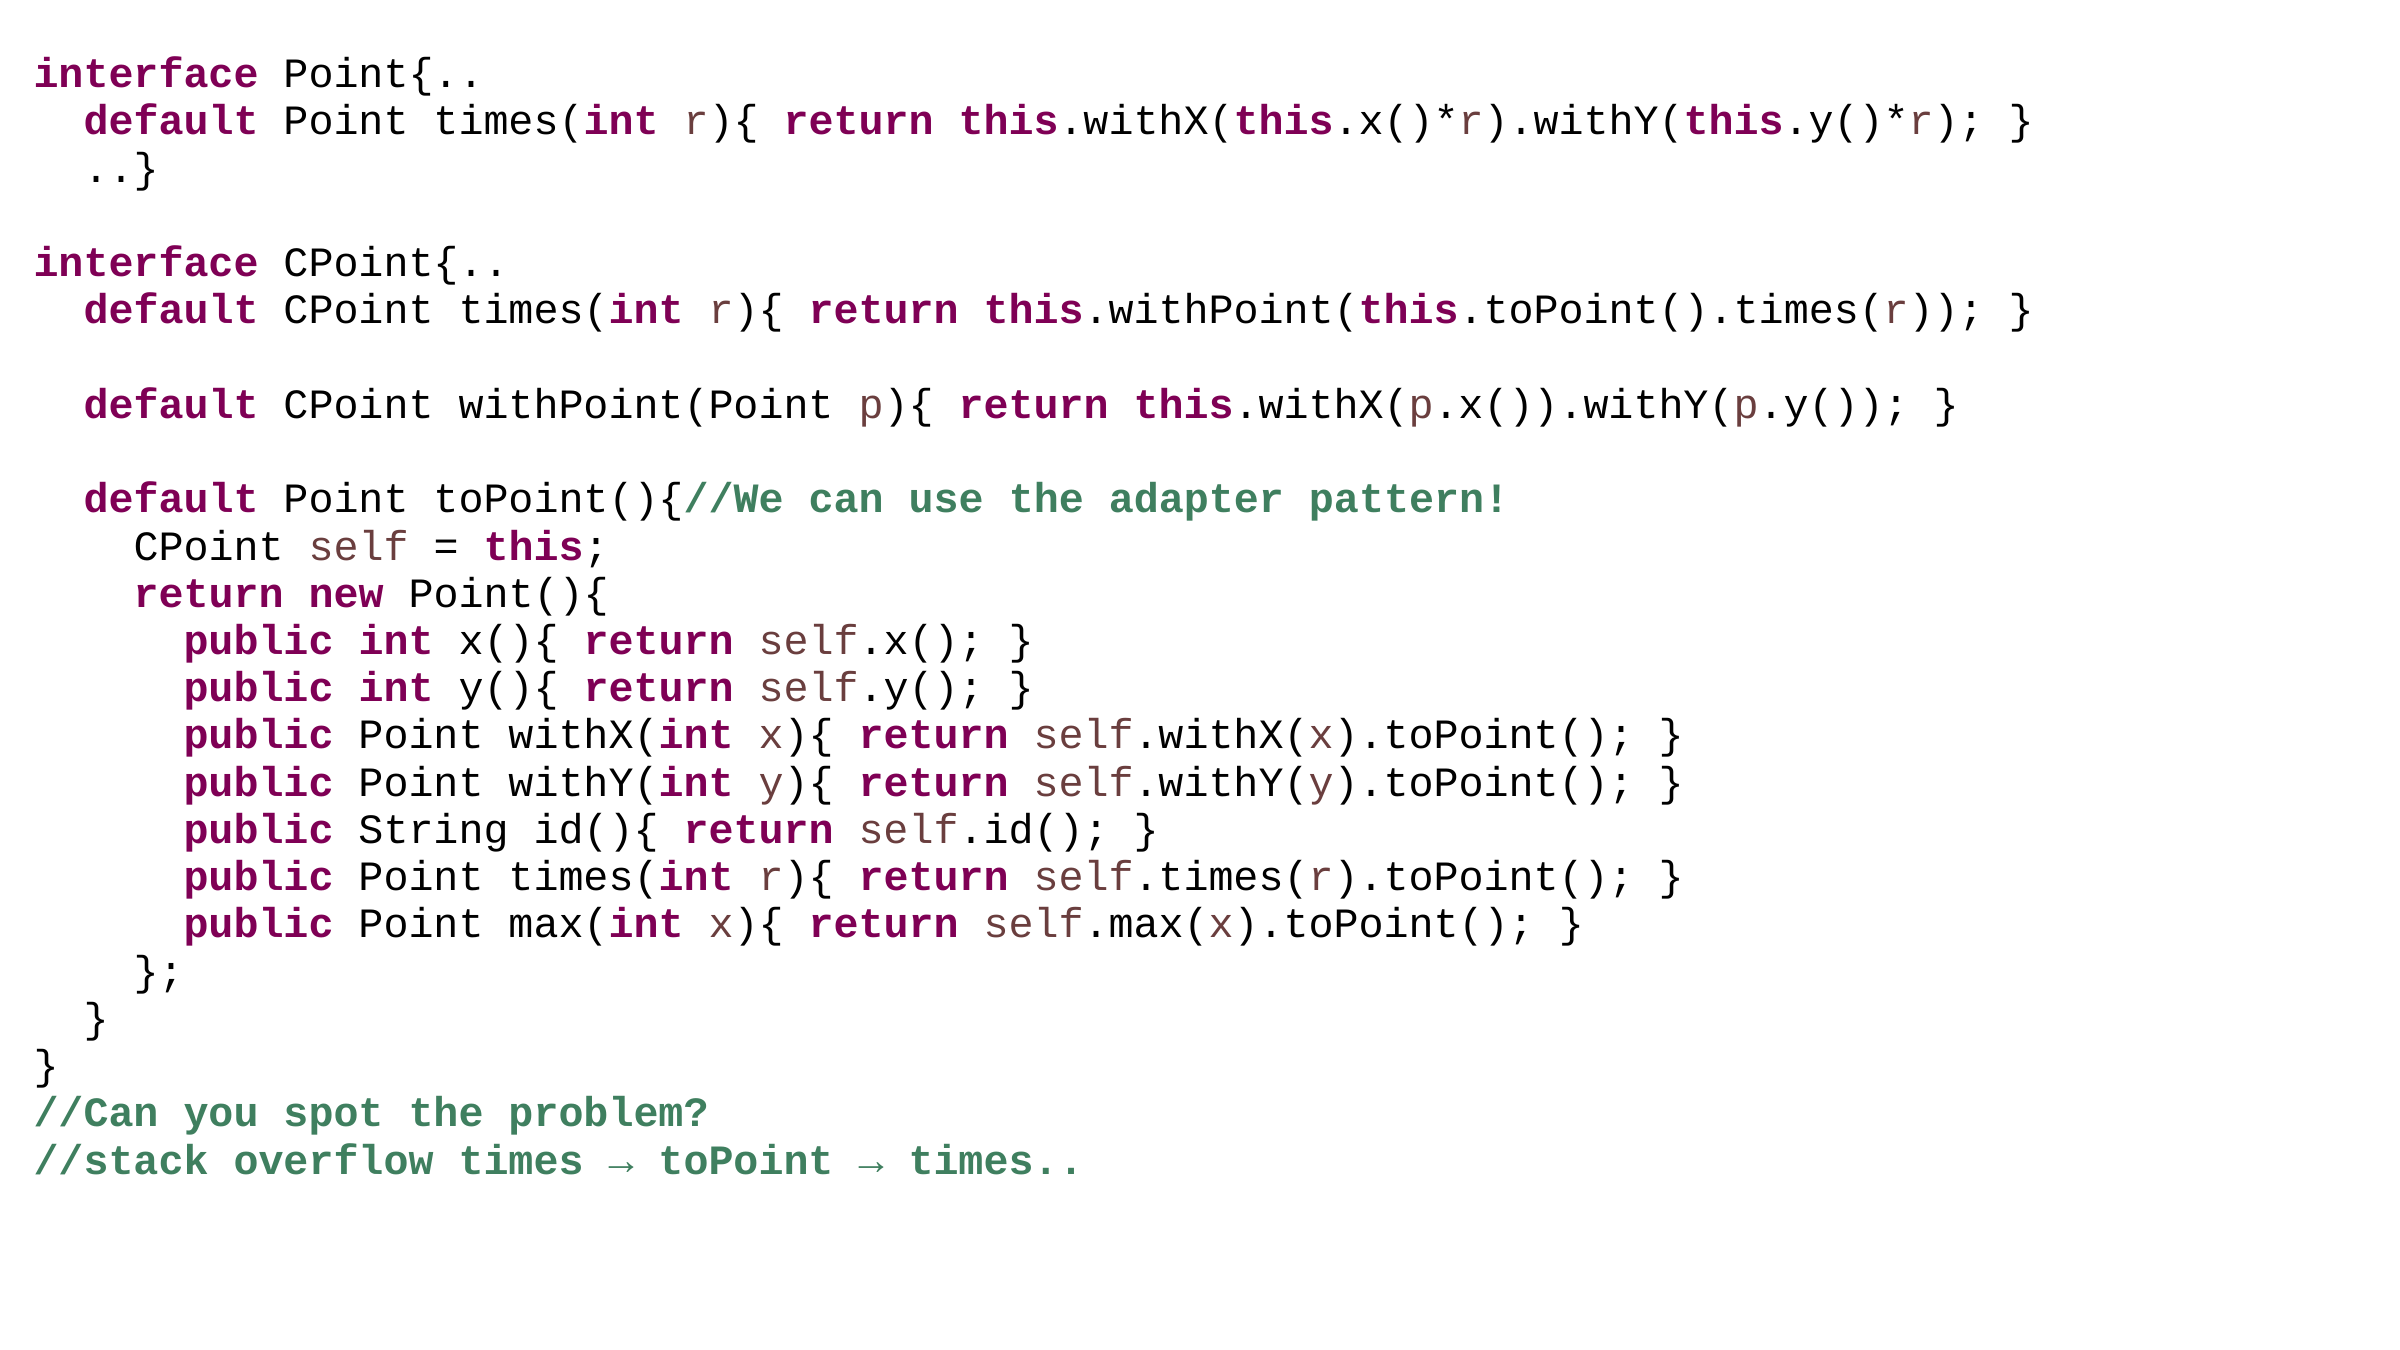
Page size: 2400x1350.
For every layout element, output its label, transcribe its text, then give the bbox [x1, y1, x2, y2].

text_box interface Point{.. default Point times(int r){ return this.withX(this.x()*r).withY(this.y()*r); } ..} interface CPoint{.. default CPoint times(int r){ return this.withPoint(this.toPoint().times(r)); } default CPoint withPoint(Point p){ return this.withX(p.x()).withY(p.y()); } default Point toPoint(){//We can use the adapter pattern! CPoint self = this; return new Point(){ public int x(){ return self.x(); } public int y(){ return self.y(); } public Point withX(int x){ return self.withX(x).toPoint(); } public Point withY(int y){ return self.withY(y).toPoint(); } public String id(){ return self.id(); } public Point times(int r){ return self.times(r).toPoint(); } public Point max(int x){ return self.max(x).toPoint(); } }; } } //Can you spot the problem? //stack overflow times → toPoint → times.. [18, 45, 2359, 1350]
